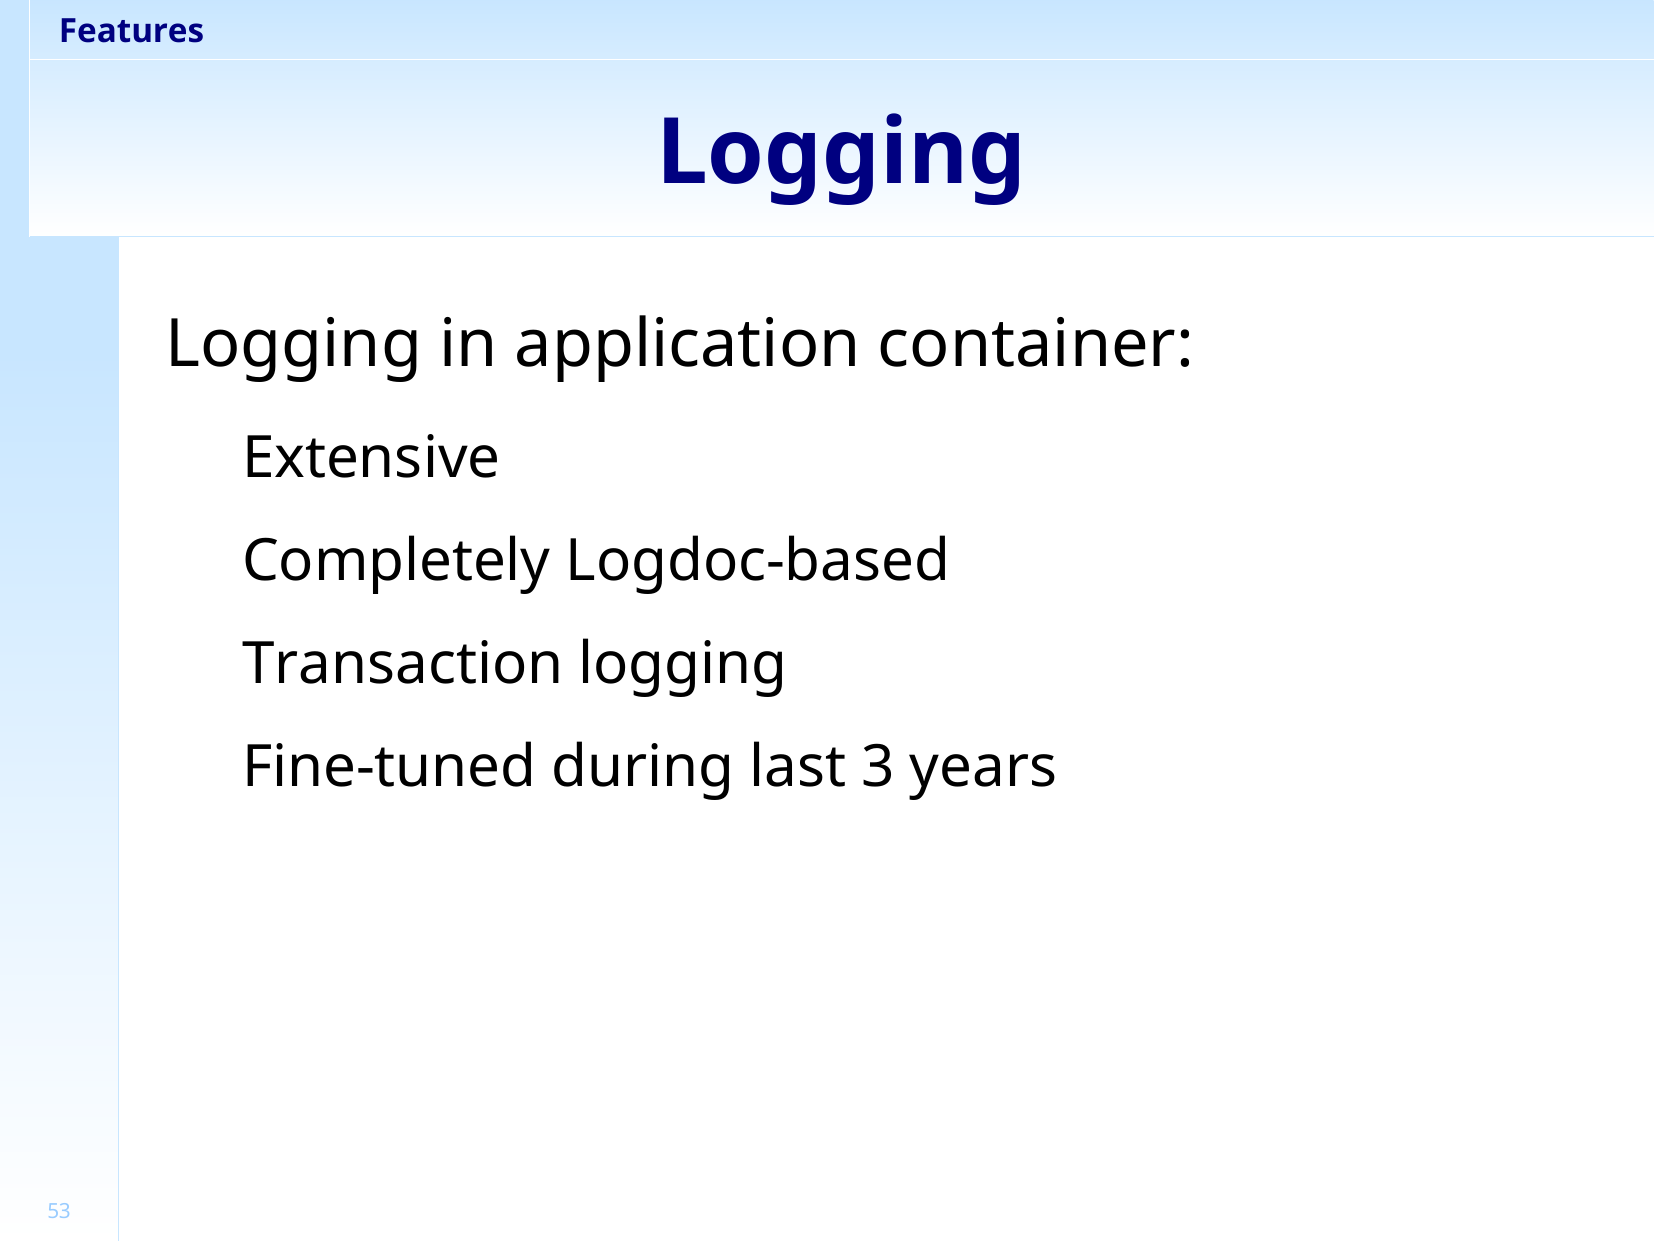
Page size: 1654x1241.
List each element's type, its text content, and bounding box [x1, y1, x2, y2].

list Logging in application container: Extensive Completely Logdoc-based Transaction logging Fine-tuned during last 3 years [147, 295, 1625, 1182]
title Features [59, 0, 355, 60]
title Logging [29, 59, 1654, 237]
